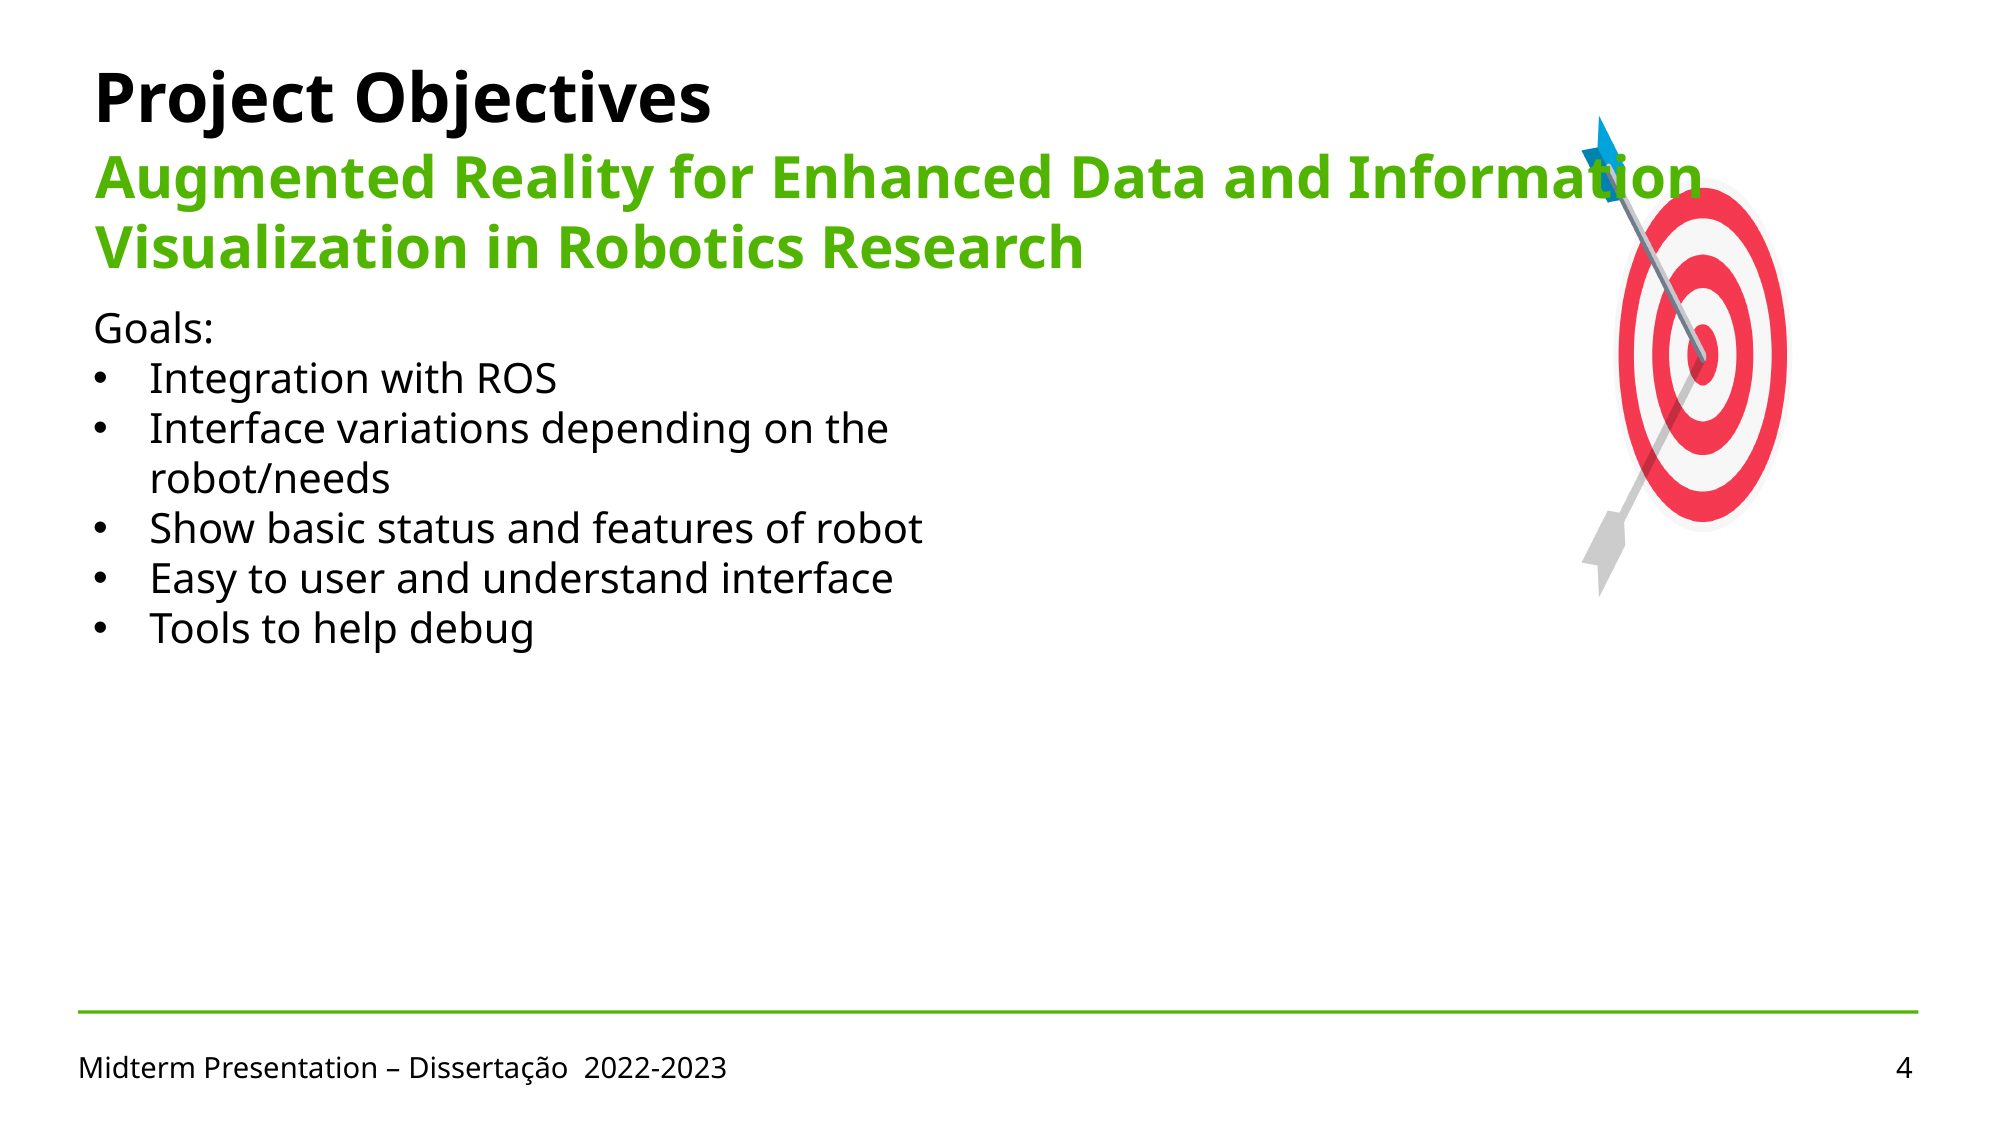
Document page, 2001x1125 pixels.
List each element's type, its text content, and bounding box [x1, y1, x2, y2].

text_box Augmented Reality for Enhanced Data and Information Visualization in Robotics Research [95, 140, 1922, 281]
text_box <number> [1807, 1041, 1928, 1093]
text_box Goals: Integration with ROS Interface variations depending on the robot/needs Show basic status and features of robot Easy to user and understand interface Tools to help debug [78, 294, 1149, 710]
text_box Midterm Presentation – Dissertação 2022-2023 [63, 1041, 1063, 1093]
text_box Project Objectives [78, 54, 1922, 146]
picture [1473, 281, 1919, 619]
